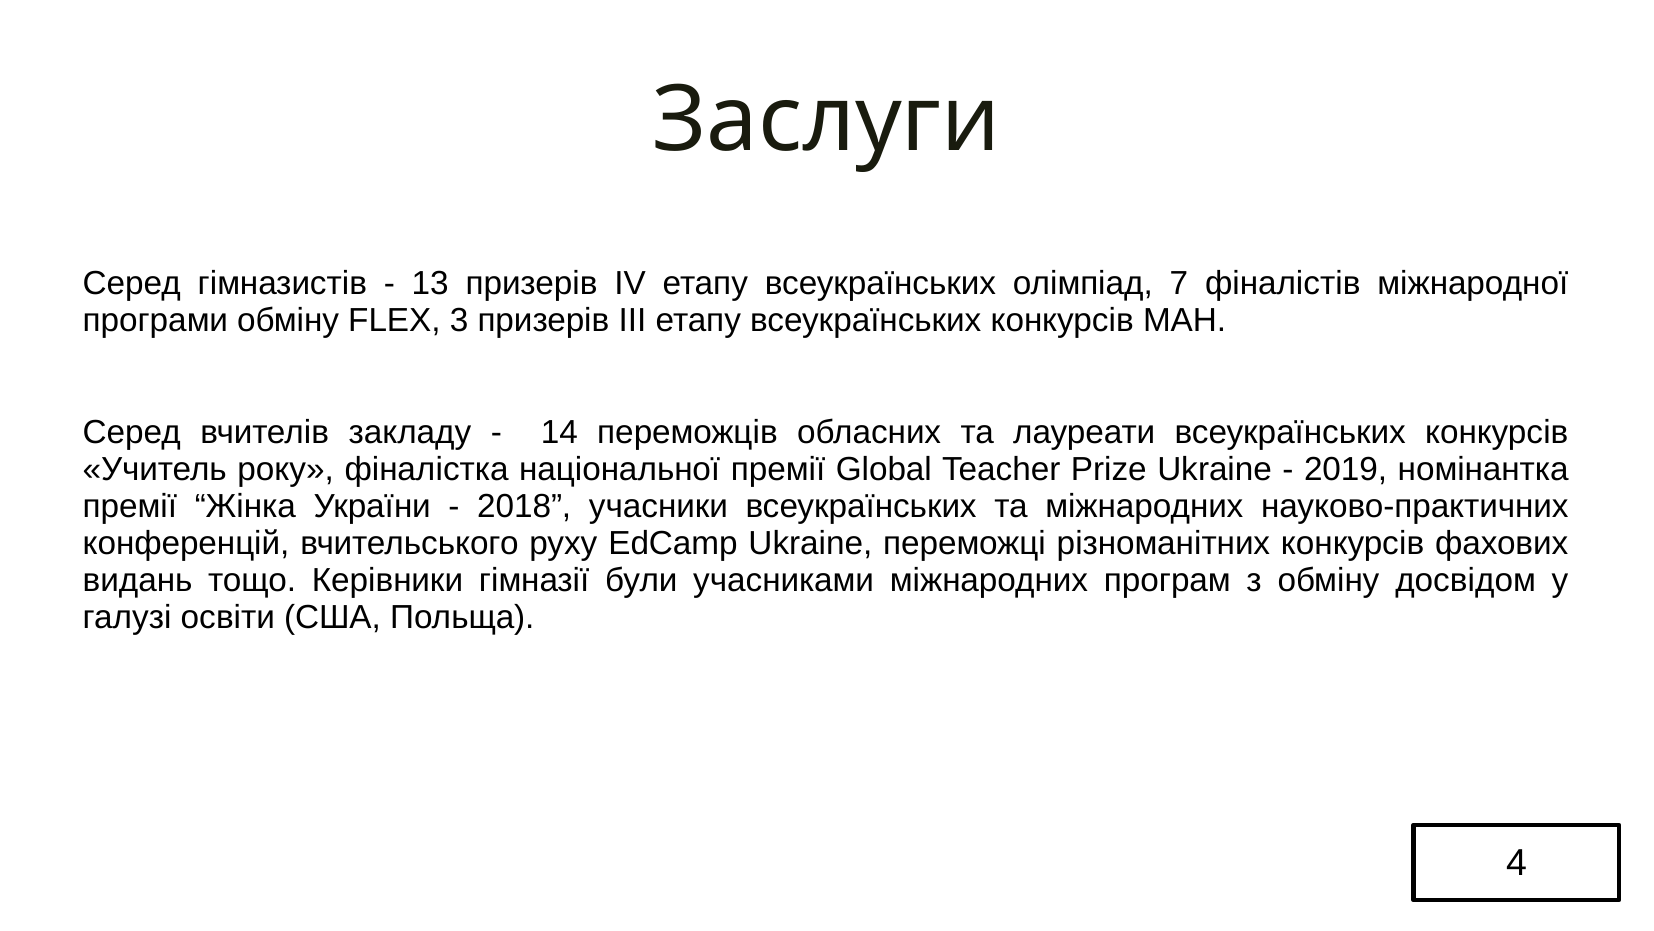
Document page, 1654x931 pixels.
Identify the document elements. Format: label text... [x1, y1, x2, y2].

text_box <number> [1413, 825, 1619, 900]
title Заслуги [82, 37, 1571, 193]
subtitle Серед гімназистів - 13 призерів ІV етапу всеукраїнських олімпіад, 7 фіналістів міжнародної програми обміну FLEX, 3 призерів ІІІ етапу всеукраїнських конкурсів МАН. Серед вчителів закладу - 14 переможців обласних та лауреати всеукраїнських конкурсів «Учитель року», фіналістка національної премії Global Teacher Prize Ukraine - 2019, номінантка премії “Жінка України - 2018”, учасники всеукраїнських та міжнародних науково-практичних конференцій, вчительського руху EdCamp Ukraine, переможці різноманітних конкурсів фахових видань тощо. Керівники гімназії були учасниками міжнародних програм з обміну досвідом у галузі освіти (США, Польща). [82, 217, 1571, 758]
